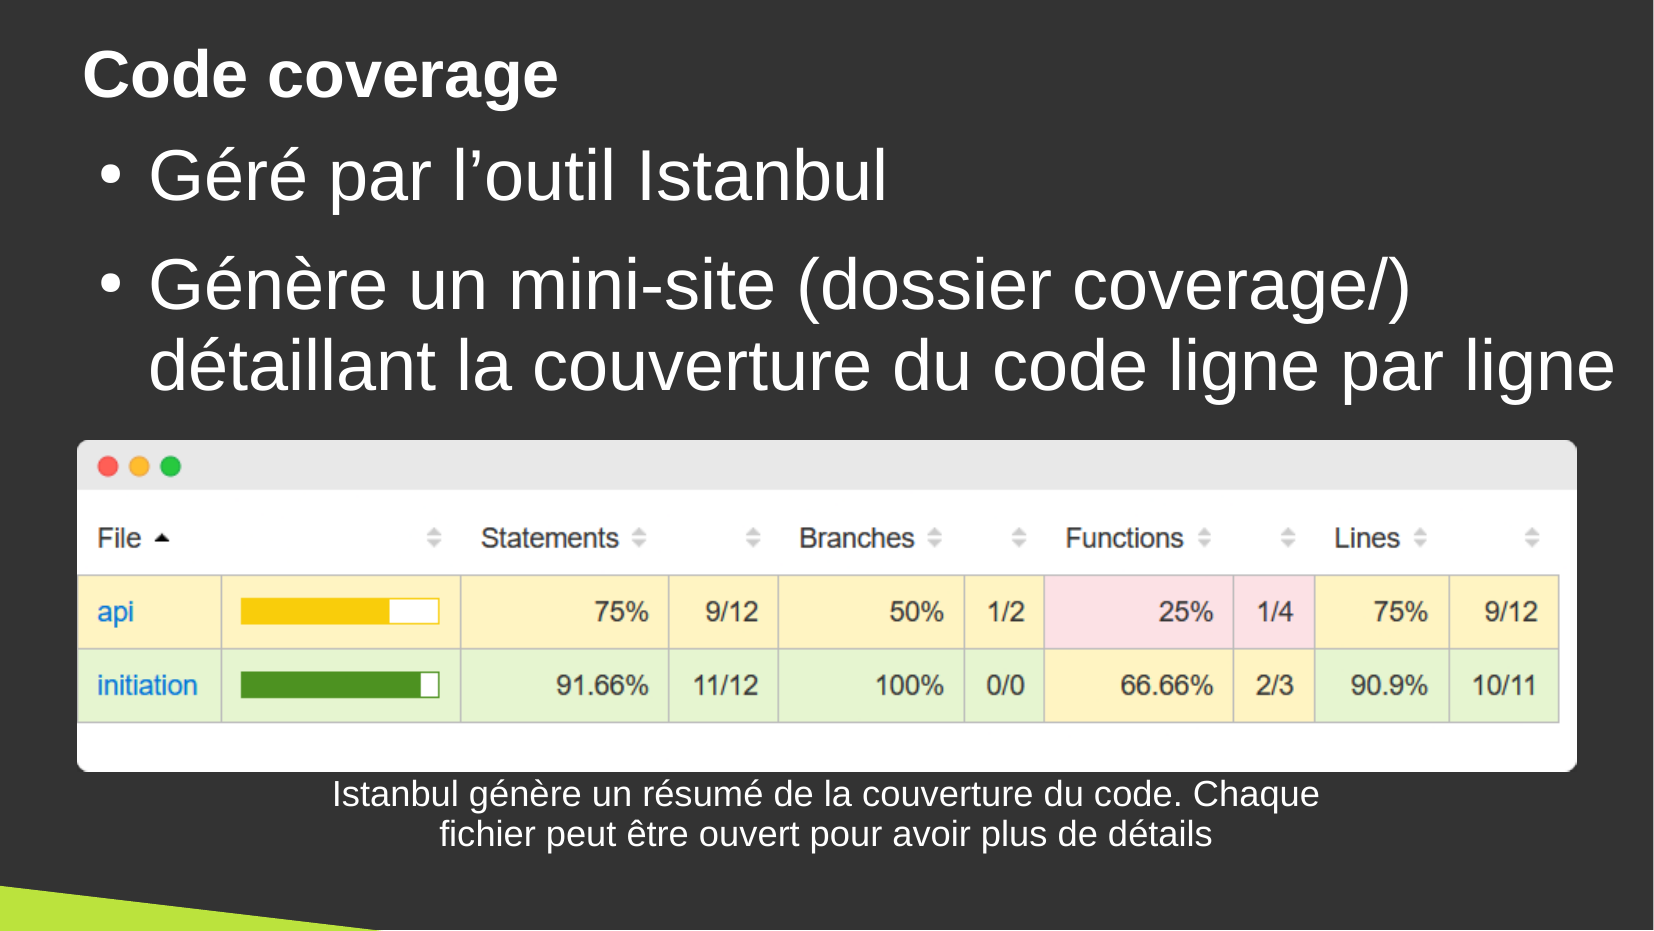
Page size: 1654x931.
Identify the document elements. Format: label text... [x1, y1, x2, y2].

list Géré par l’outil Istanbul Génère un mini-site (dossier coverage/) détaillant la couverture du code ligne par ligne [80, 135, 1619, 473]
picture [77, 440, 1577, 772]
title Code coverage [82, 37, 1571, 112]
list Istanbul génère un résumé de la couverture du code. Chaque fichier peut être ouvert pour avoir plus de détails [315, 773, 1338, 857]
text_box [0, 885, 384, 931]
